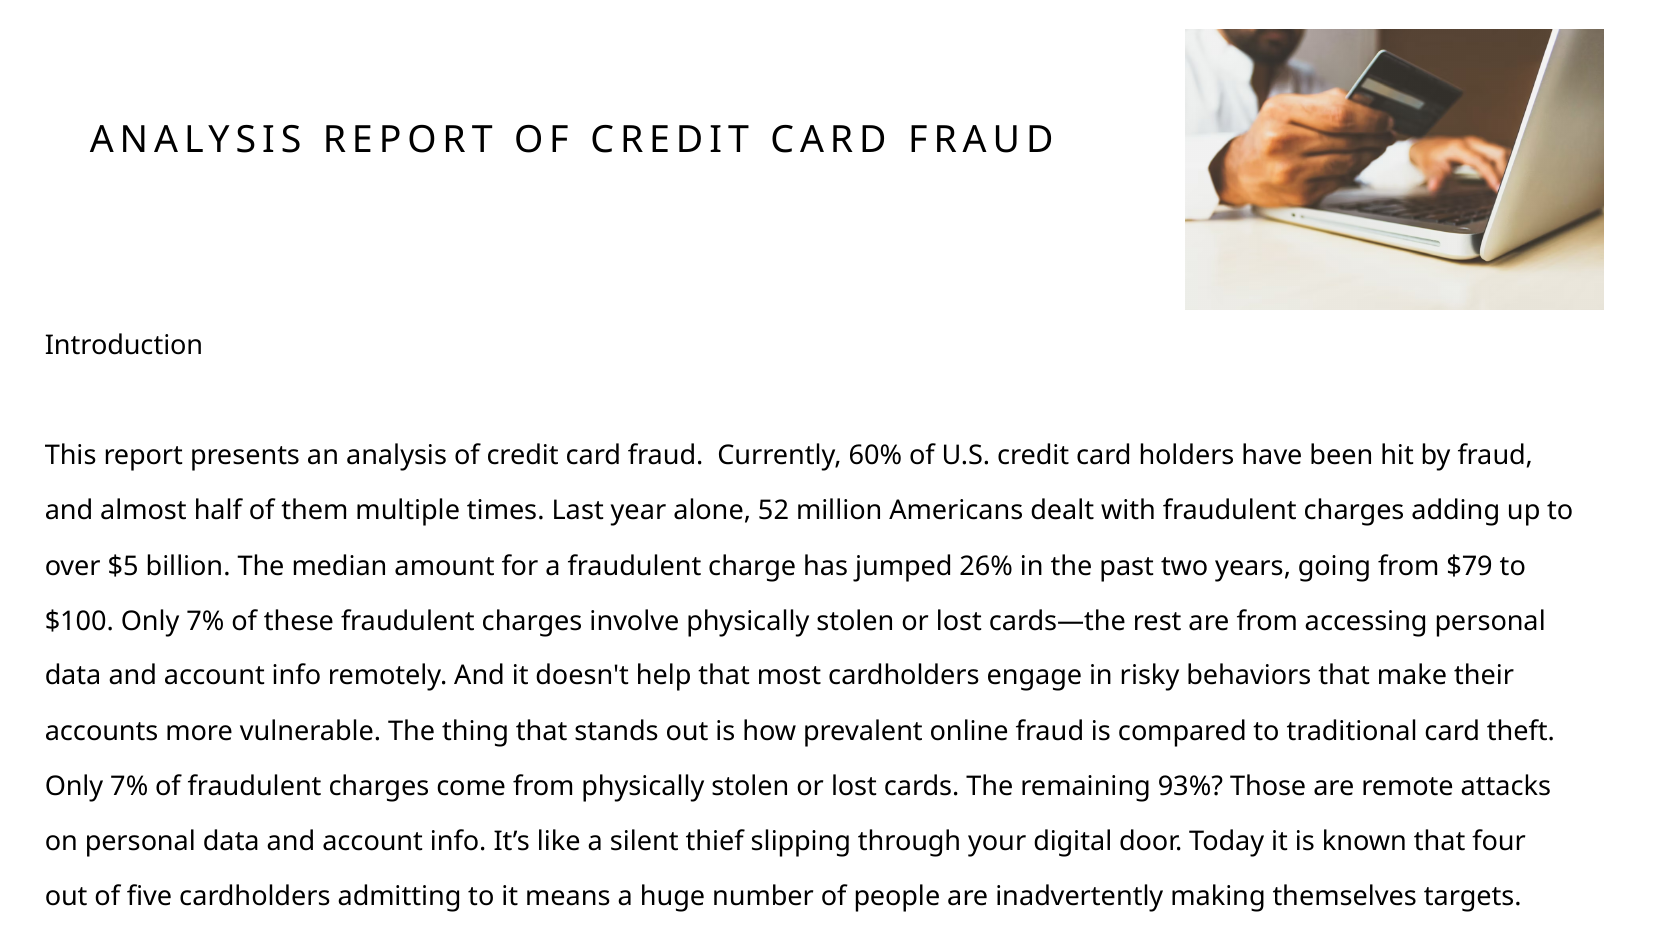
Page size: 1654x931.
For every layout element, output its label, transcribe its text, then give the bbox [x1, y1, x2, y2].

picture [1185, 29, 1604, 310]
text_box Introduction This report presents an analysis of credit card fraud. Currently, 60% of U.S. credit card holders have been hit by fraud, and almost half of them multiple times. Last year alone, 52 million Americans dealt with fraudulent charges adding up to over $5 billion. The median amount for a fraudulent charge has jumped 26% in the past two years, going from $79 to $100. Only 7% of these fraudulent charges involve physically stolen or lost cards—the rest are from accessing personal data and account info remotely. And it doesn't help that most cardholders engage in risky behaviors that make their accounts more vulnerable. The thing that stands out is how prevalent online fraud is compared to traditional card theft. Only 7% of fraudulent charges come from physically stolen or lost cards. The remaining 93%? Those are remote attacks on personal data and account info. It’s like a silent thief slipping through your digital door. Today it is known that four out of five cardholders admitting to it means a huge number of people are inadvertently making themselves targets. [30, 300, 1591, 901]
text_box Analysis report of credit card fraud [75, 105, 1156, 178]
